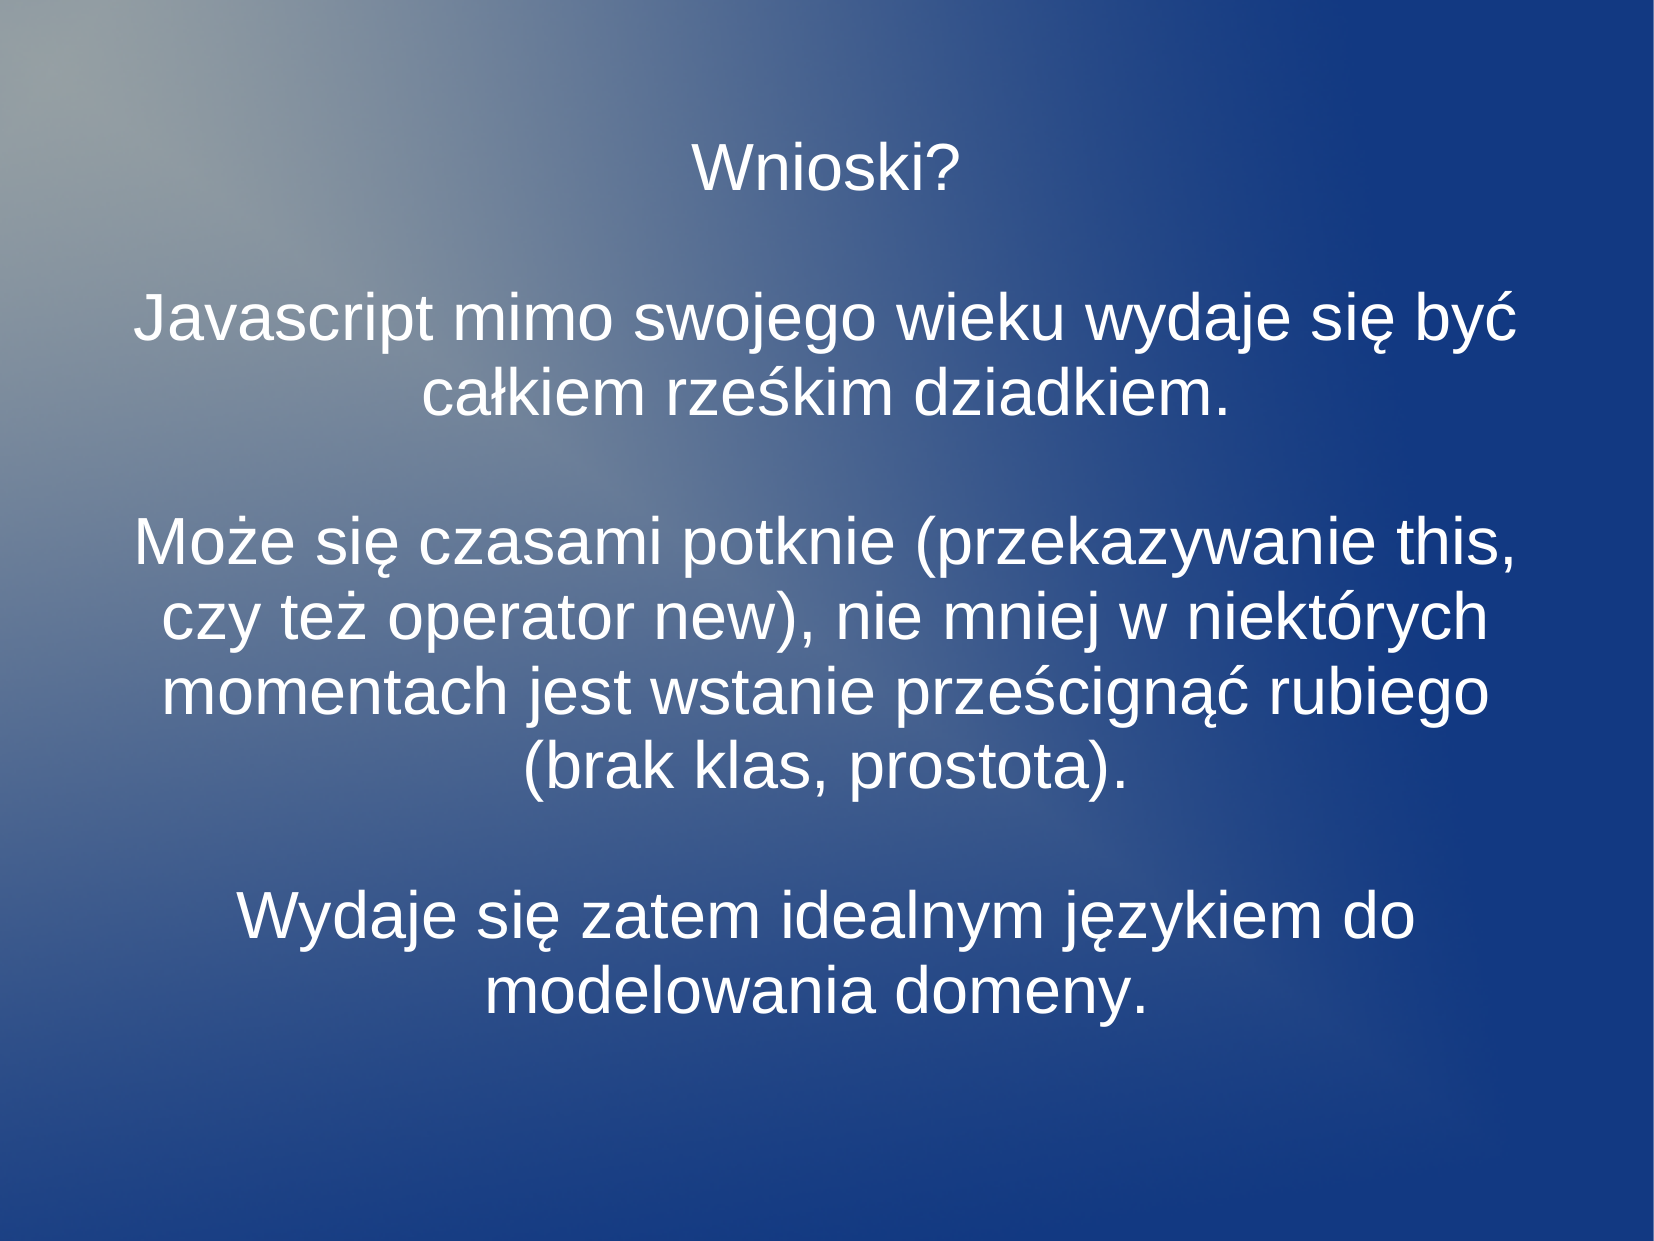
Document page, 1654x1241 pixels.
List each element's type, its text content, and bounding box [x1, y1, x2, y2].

picture [0, 0, 1654, 1241]
subtitle Wnioski? Javascript mimo swojego wieku wydaje się być całkiem rześkim dziadkiem. Może się czasami potknie (przekazywanie this, czy też operator new), nie mniej w niektórych momentach jest wstanie prześcignąć rubiego (brak klas, prostota). Wydaje się zatem idealnym językiem do modelowania domeny. [82, 49, 1571, 1109]
